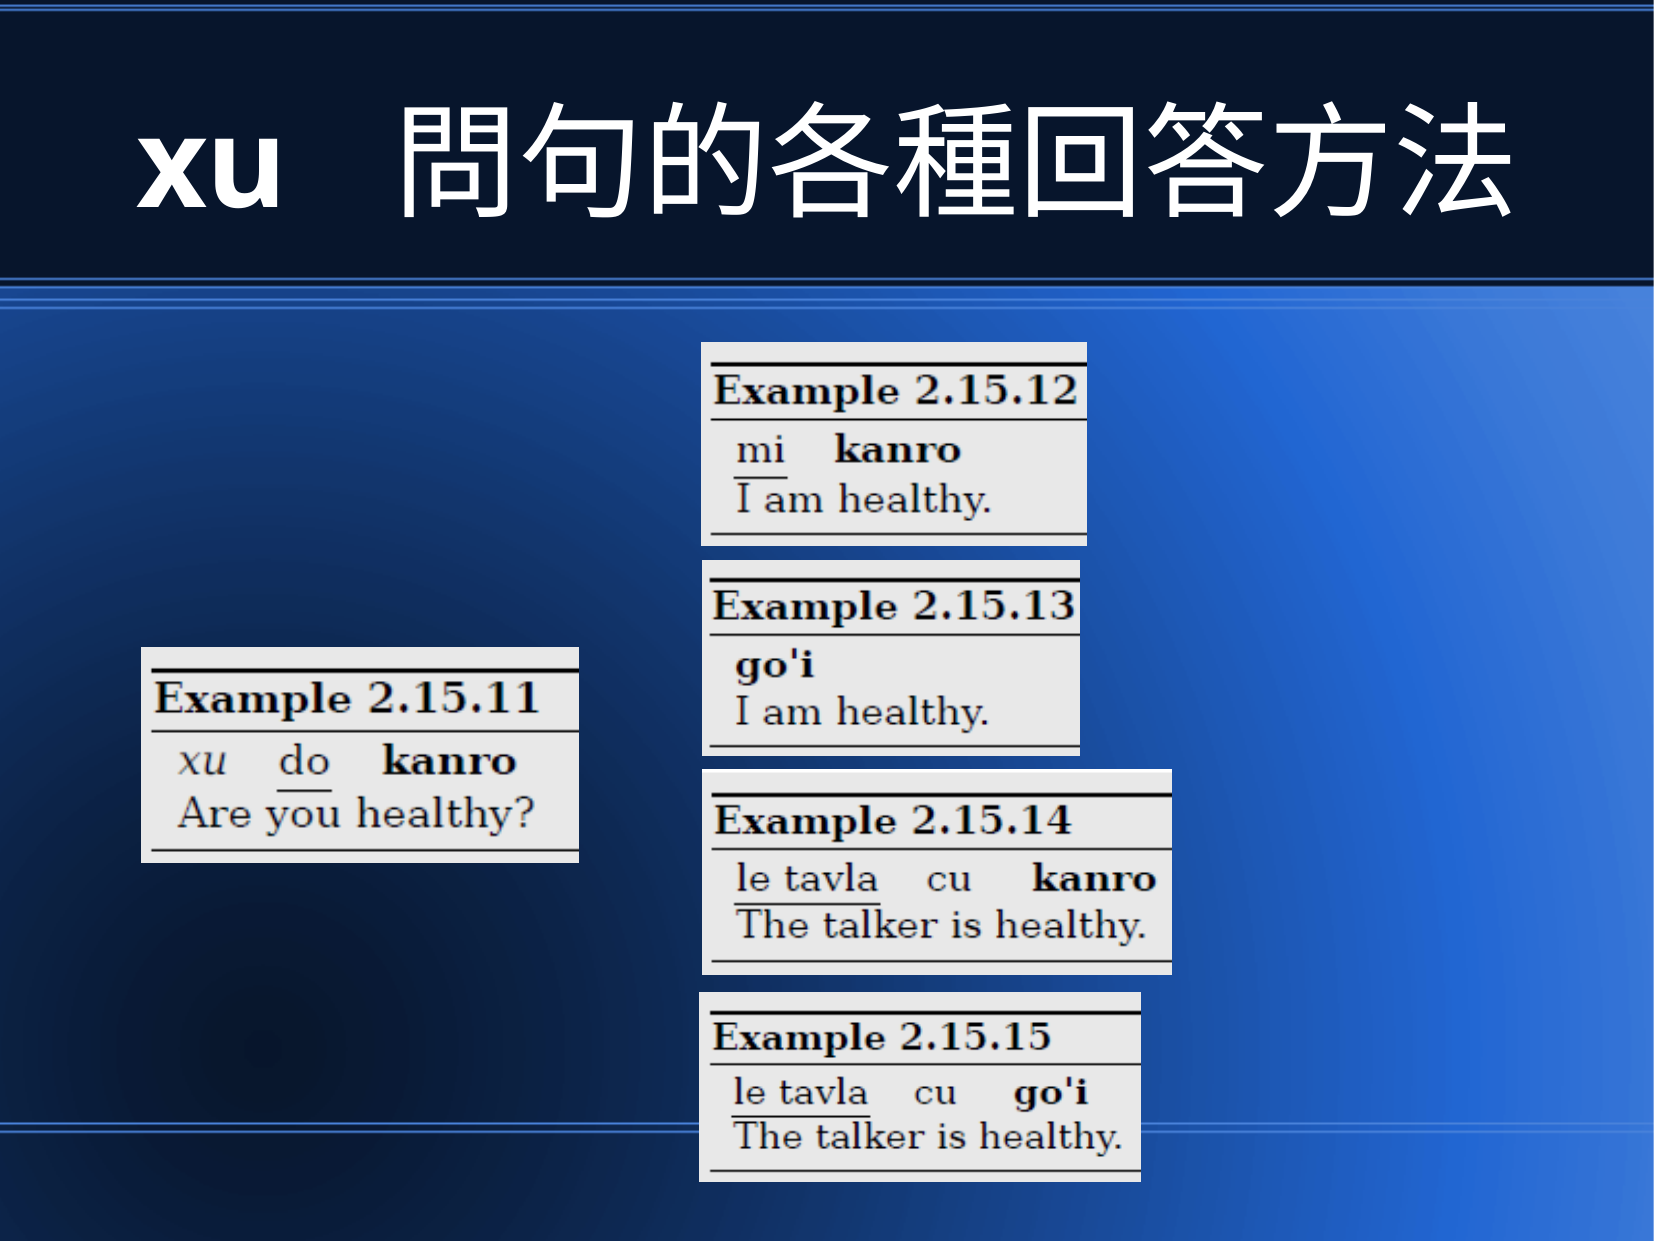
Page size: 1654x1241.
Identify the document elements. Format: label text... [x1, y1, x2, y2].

picture [0, 0, 1654, 1241]
title xu 問句的各種回答方法 [82, 49, 1571, 257]
